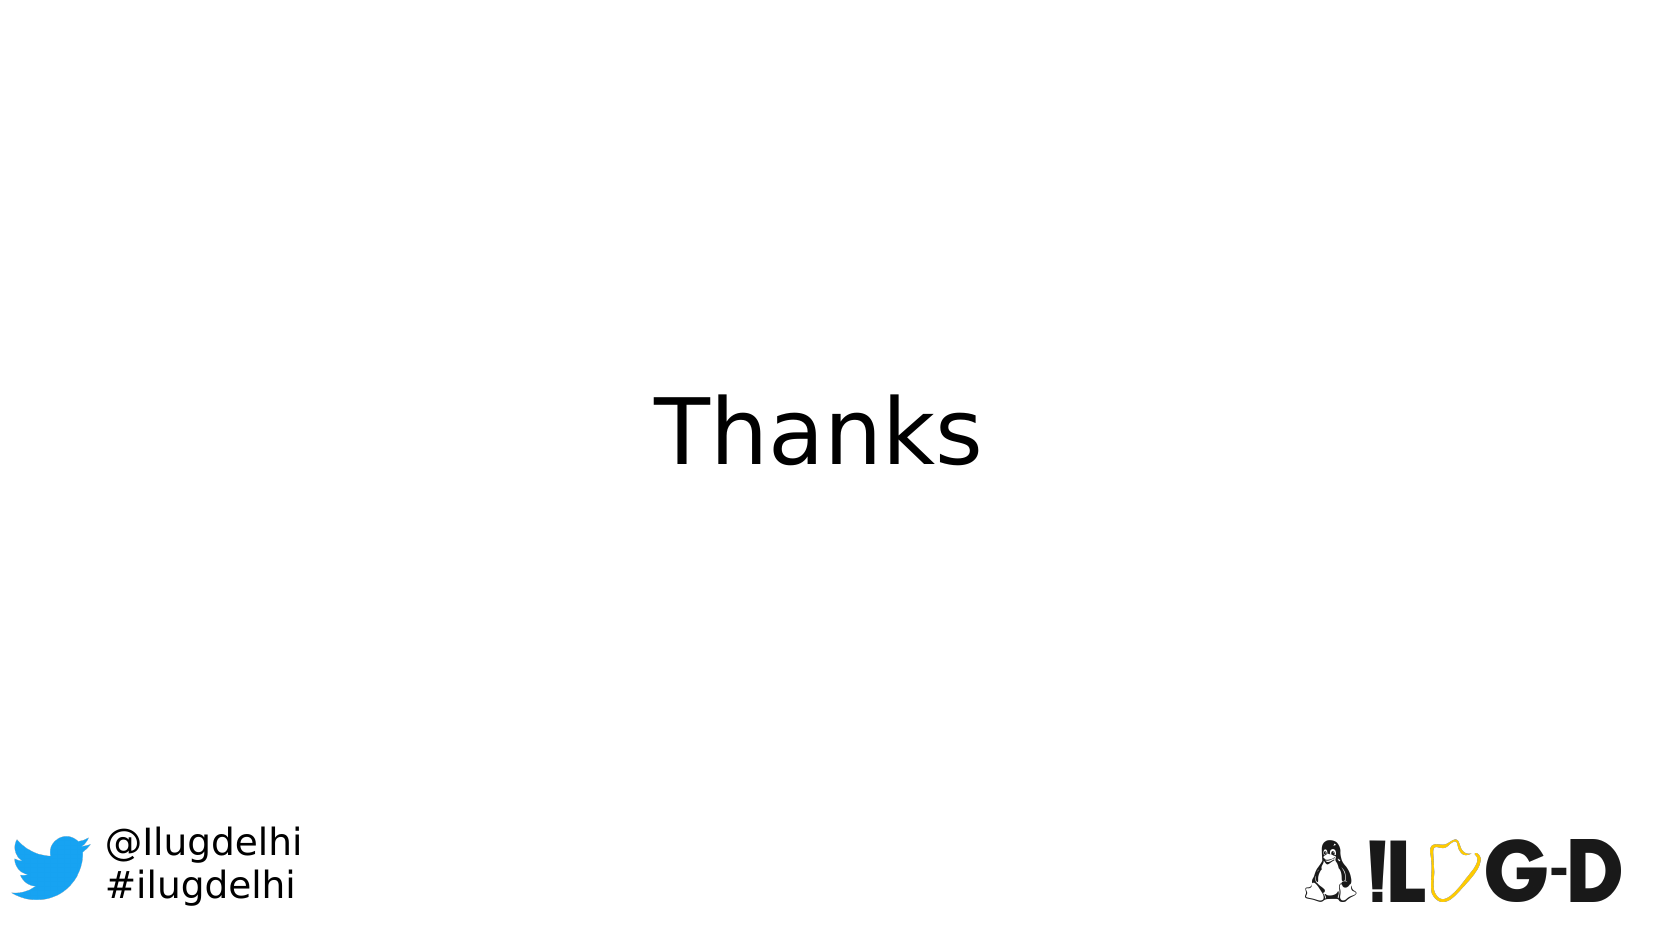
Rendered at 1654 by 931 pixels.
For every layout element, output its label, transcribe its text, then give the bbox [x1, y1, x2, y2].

picture [1305, 839, 1621, 902]
text_box @Ilugdelhi #ilugdelhi [90, 813, 318, 916]
picture [11, 836, 90, 901]
title Thanks [75, 354, 1564, 511]
